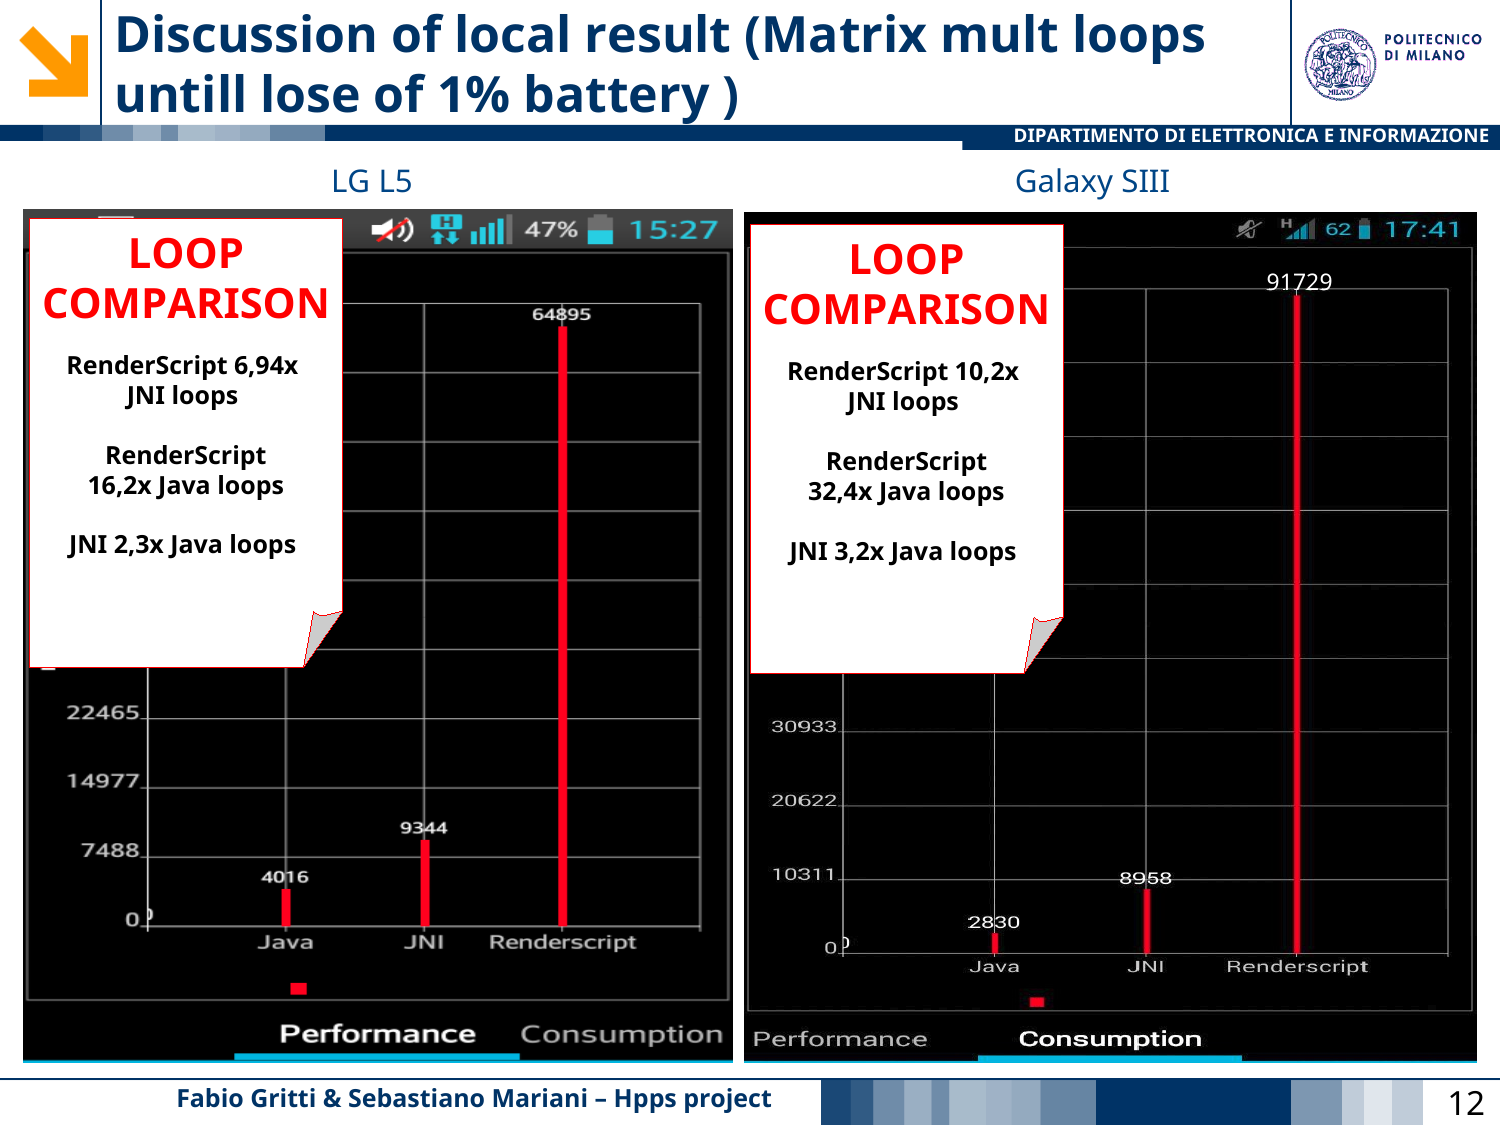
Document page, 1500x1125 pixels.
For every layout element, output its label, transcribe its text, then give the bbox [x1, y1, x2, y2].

picture [0, 0, 1015, 141]
picture [1275, 0, 1500, 137]
picture [1216, 133, 1226, 137]
picture [23, 209, 733, 1060]
text_box LOOP COMPARISON RenderScript 6,94x JNI loops RenderScript 16,2x Java loops JNI 2,3x Java loops [29, 218, 343, 668]
text_box Fabio Gritti & Sebastiano Mariani – Hpps project [0, 1074, 788, 1125]
text_box Galaxy SIII [744, 153, 1441, 212]
title Discussion of local result (Matrix mult loops untill lose of 1% battery ) [99, 0, 1275, 133]
picture [1376, 131, 1383, 137]
picture [1452, 131, 1459, 137]
picture [744, 212, 1477, 1063]
text_box LOOP COMPARISON RenderScript 10,2x JNI loops RenderScript 32,4x Java loops JNI 3,2x Java loops [750, 224, 1064, 674]
text_box LG L5 [23, 153, 721, 209]
text_box 91729 [1251, 259, 1356, 303]
picture [788, 1078, 1187, 1125]
text_box <numero> [1187, 1074, 1500, 1125]
